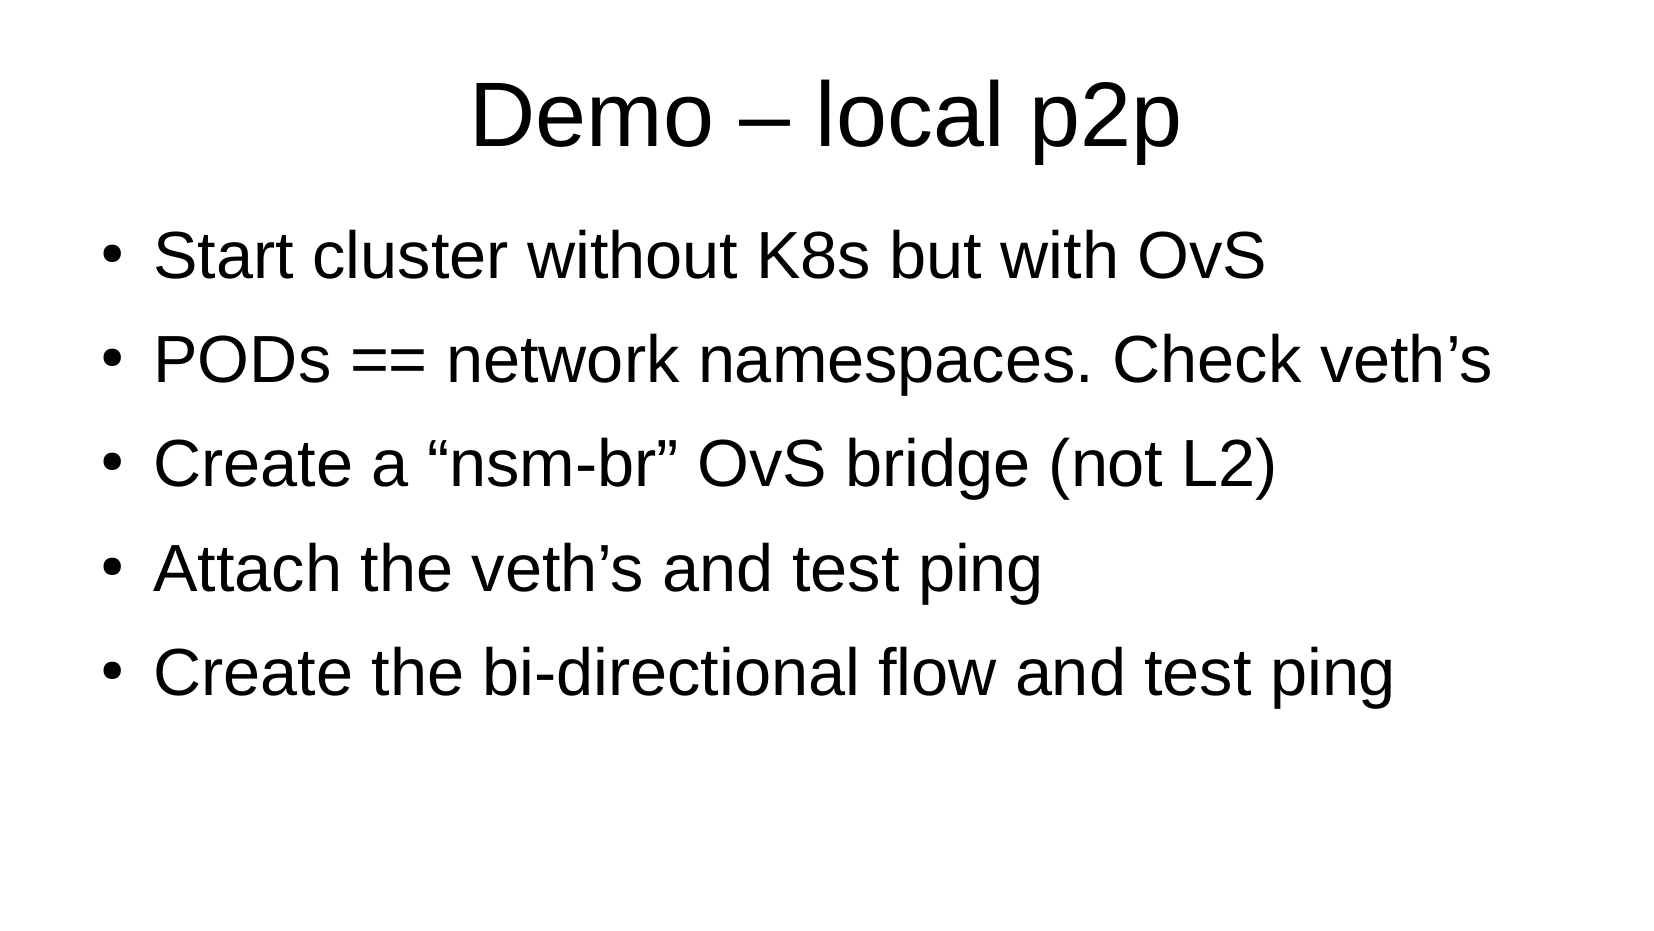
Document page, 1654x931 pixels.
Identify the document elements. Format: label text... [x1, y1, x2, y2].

title Demo – local p2p [82, 37, 1571, 193]
list Start cluster without K8s but with OvS PODs == network namespaces. Check veth’s Create a “nsm-br” OvS bridge (not L2) Attach the veth’s and test ping Create the bi-directional flow and test ping [82, 217, 1571, 758]
